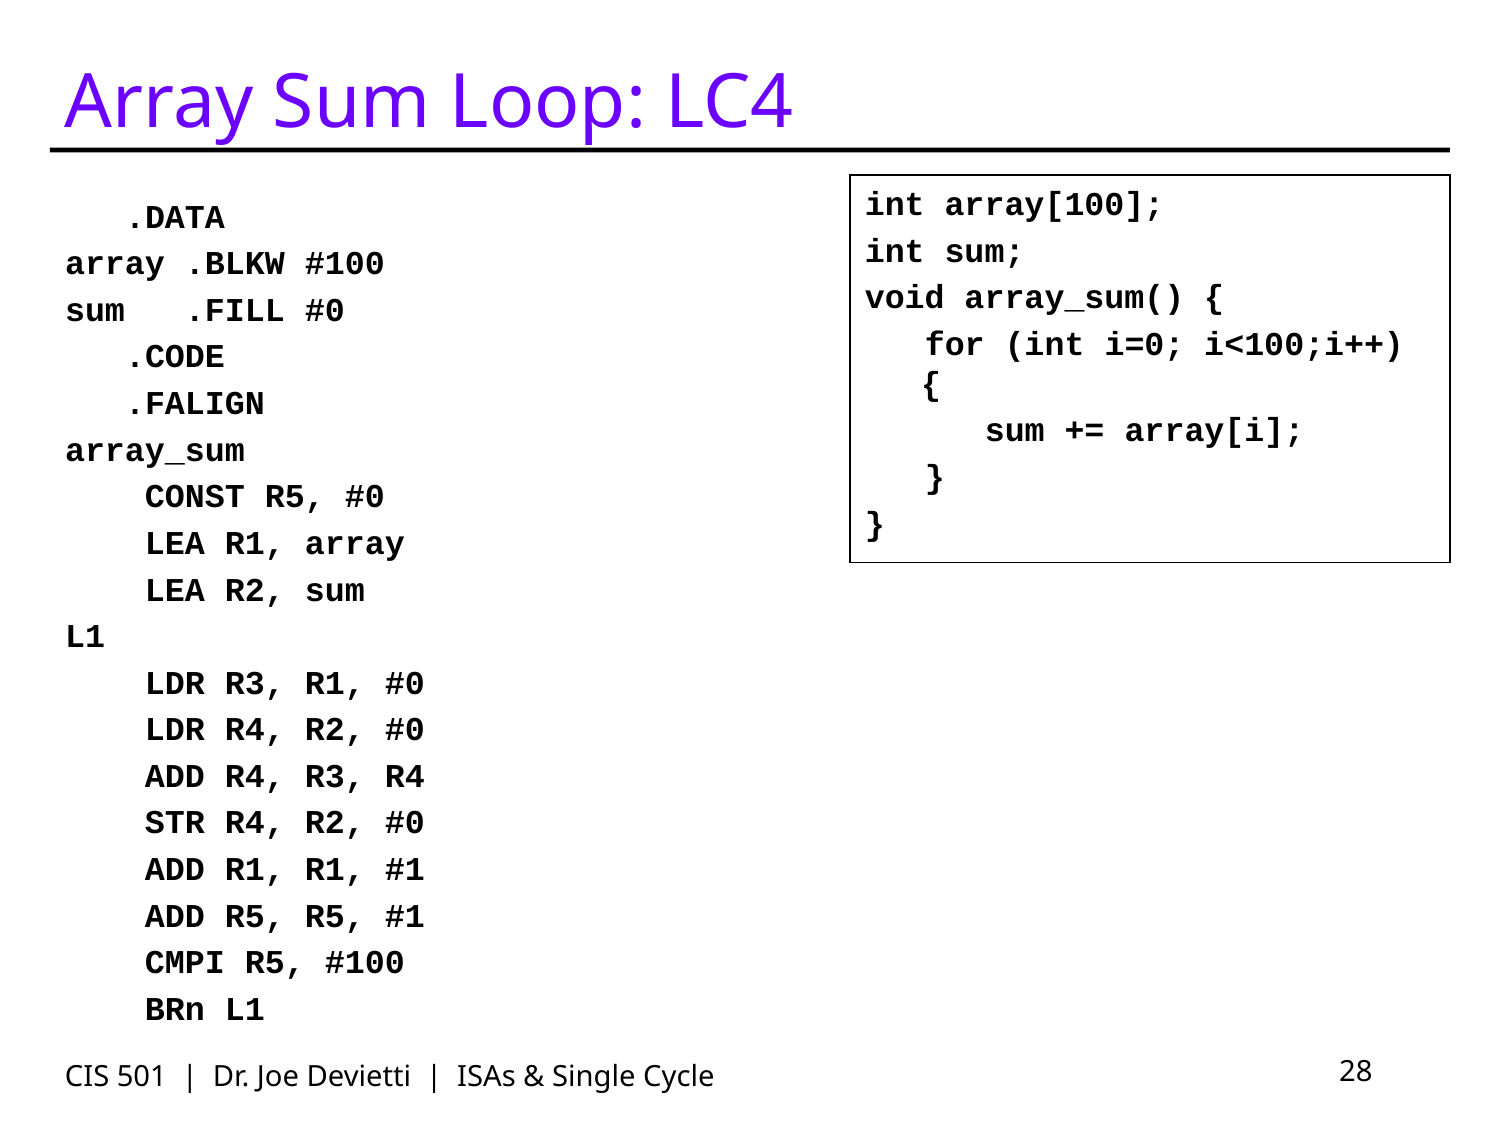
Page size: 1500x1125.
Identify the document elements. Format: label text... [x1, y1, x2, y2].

text_box <number> [1074, 1049, 1388, 1100]
text_box Array Sum Loop: LC4 [49, 37, 1375, 150]
text_box CIS 501 | Dr. Joe Devietti | ISAs & Single Cycle [563, 1049, 988, 1100]
text_box .DATA array .BLKW #100 sum .FILL #0 .CODE .FALIGN array_sum CONST R5, #0 LEA R1, array LEA R2, sum L1 LDR R3, R1, #0 LDR R4, R2, #0 ADD R4, R3, R4 STR R4, R2, #0 ADD R1, R1, #1 ADD R5, R5, #1 CMPI R5, #100 BRn L1 [50, 187, 563, 1100]
text_box int array[100]; int sum; void array_sum() { for (int i=0; i<100;i++) { sum += array[i]; } } [849, 174, 1450, 563]
